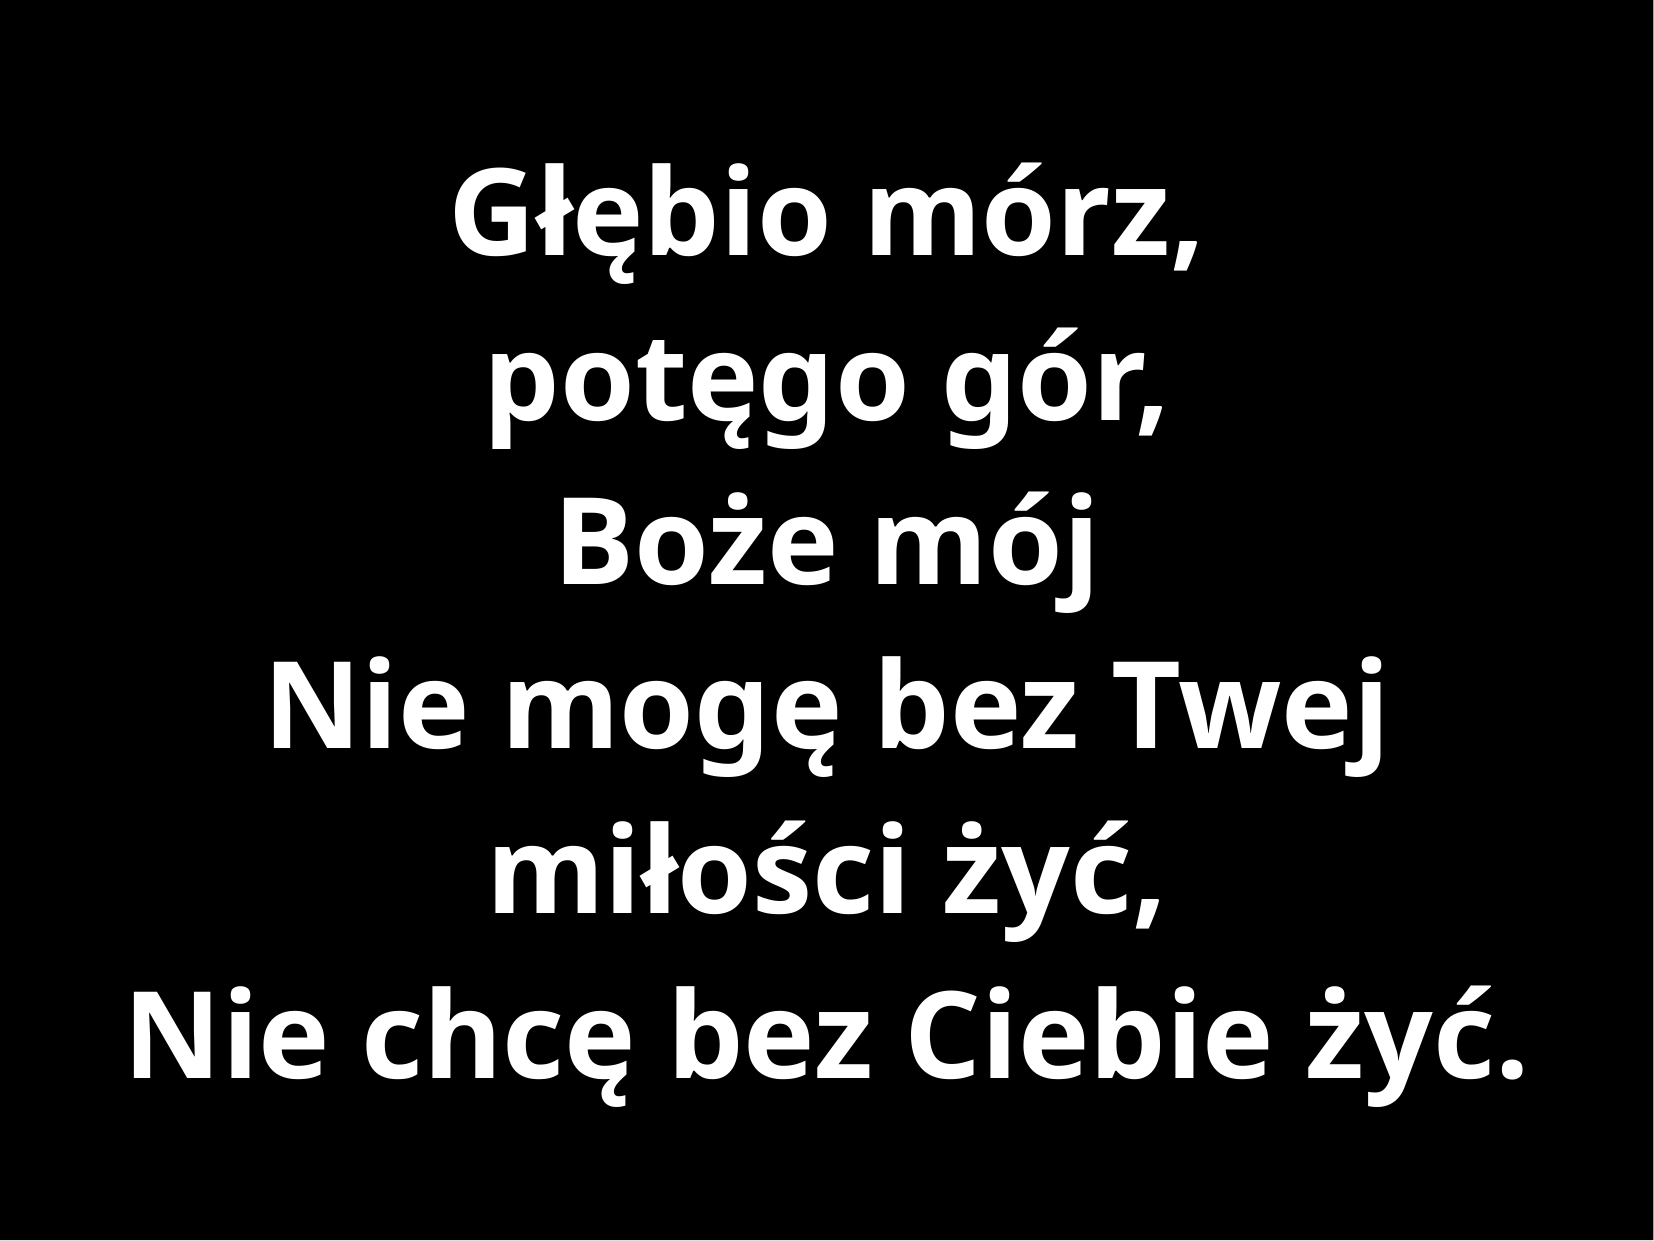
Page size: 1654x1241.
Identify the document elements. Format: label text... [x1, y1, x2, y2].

title Głębio mórz, potęgo gór, Boże mój Nie mogę bez Twej miłości żyć, Nie chcę bez Ciebie żyć. [0, 0, 1654, 1241]
